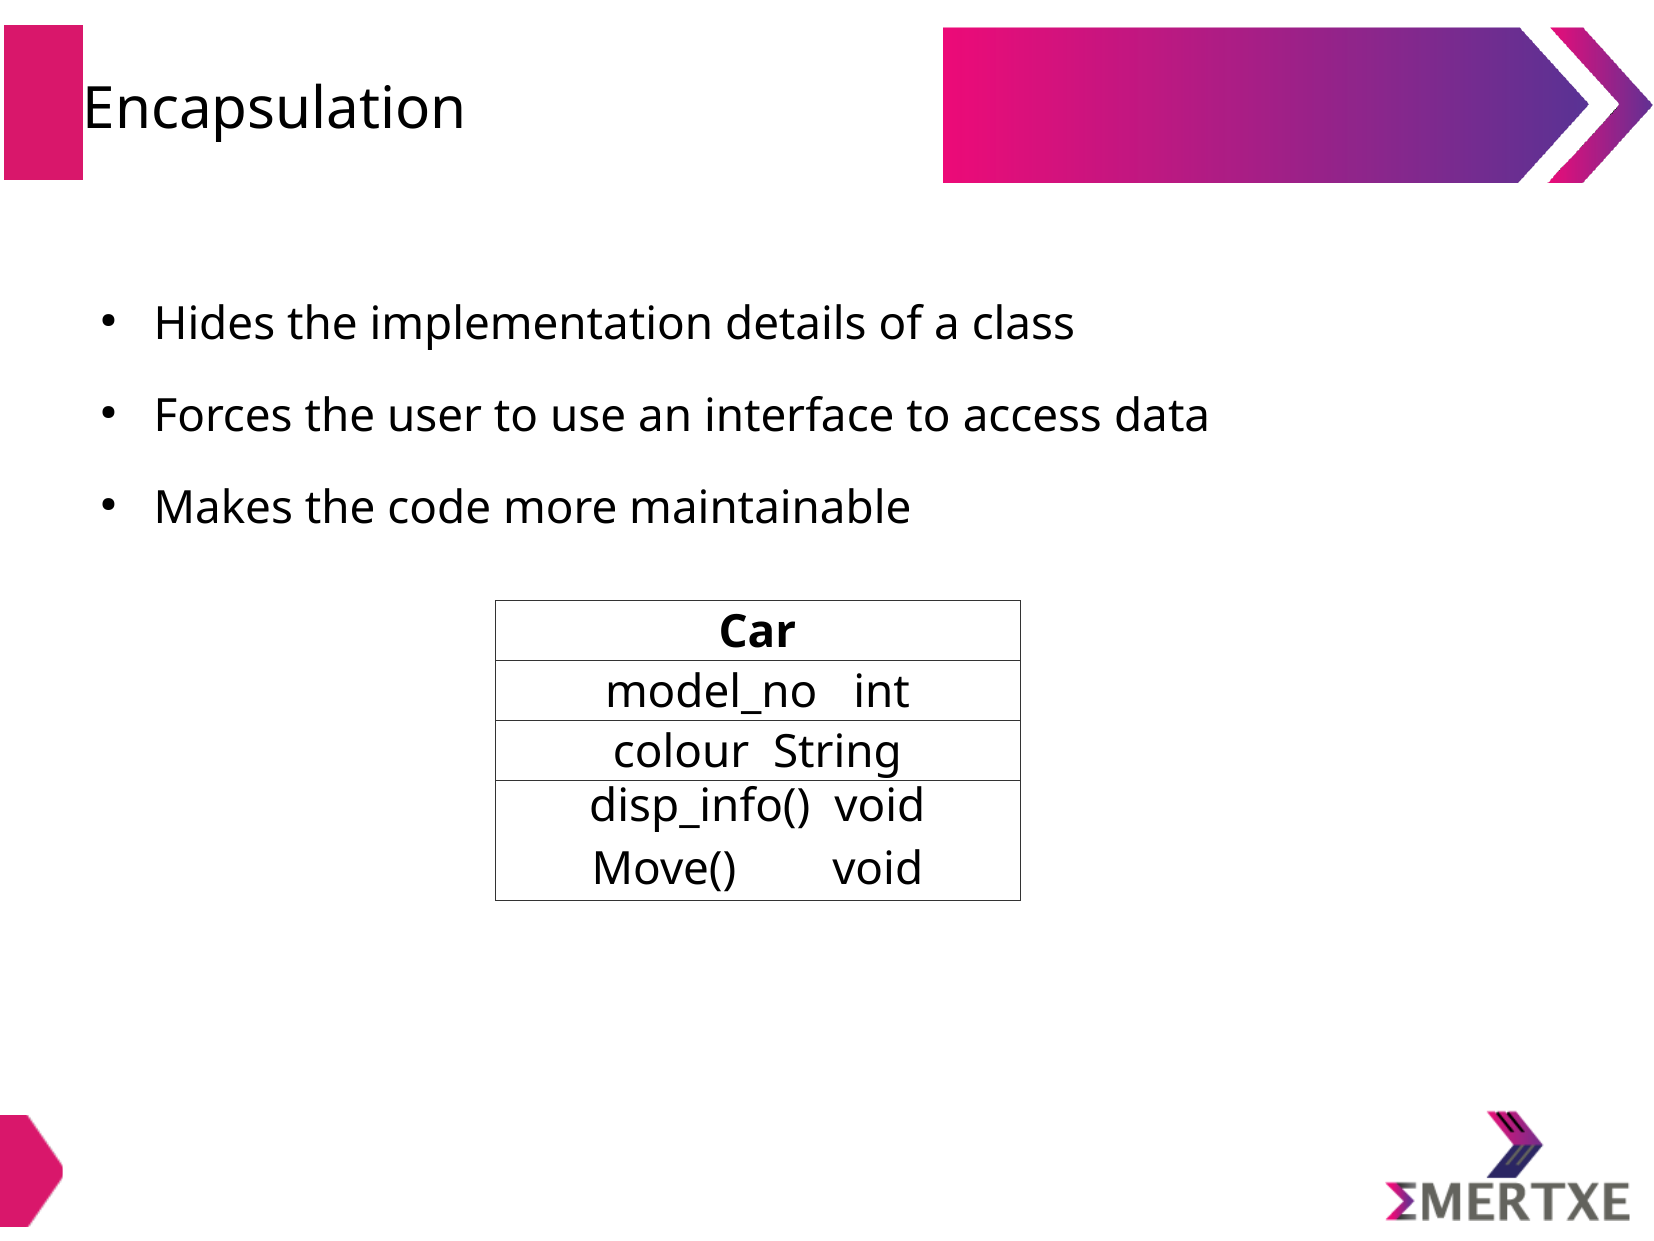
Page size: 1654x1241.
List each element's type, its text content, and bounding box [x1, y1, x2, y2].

text_box disp_info() void Move() void [495, 780, 1021, 901]
picture [1571, 27, 1653, 183]
list Hides the implementation details of a class Forces the user to use an interface to access data Makes the code more maintainable [82, 290, 1571, 1010]
text_box Car [495, 600, 1021, 660]
text_box model_no int [495, 660, 1021, 721]
title Encapsulation [82, 2, 1571, 210]
text_box colour String [495, 721, 1021, 780]
picture [1385, 1107, 1631, 1221]
